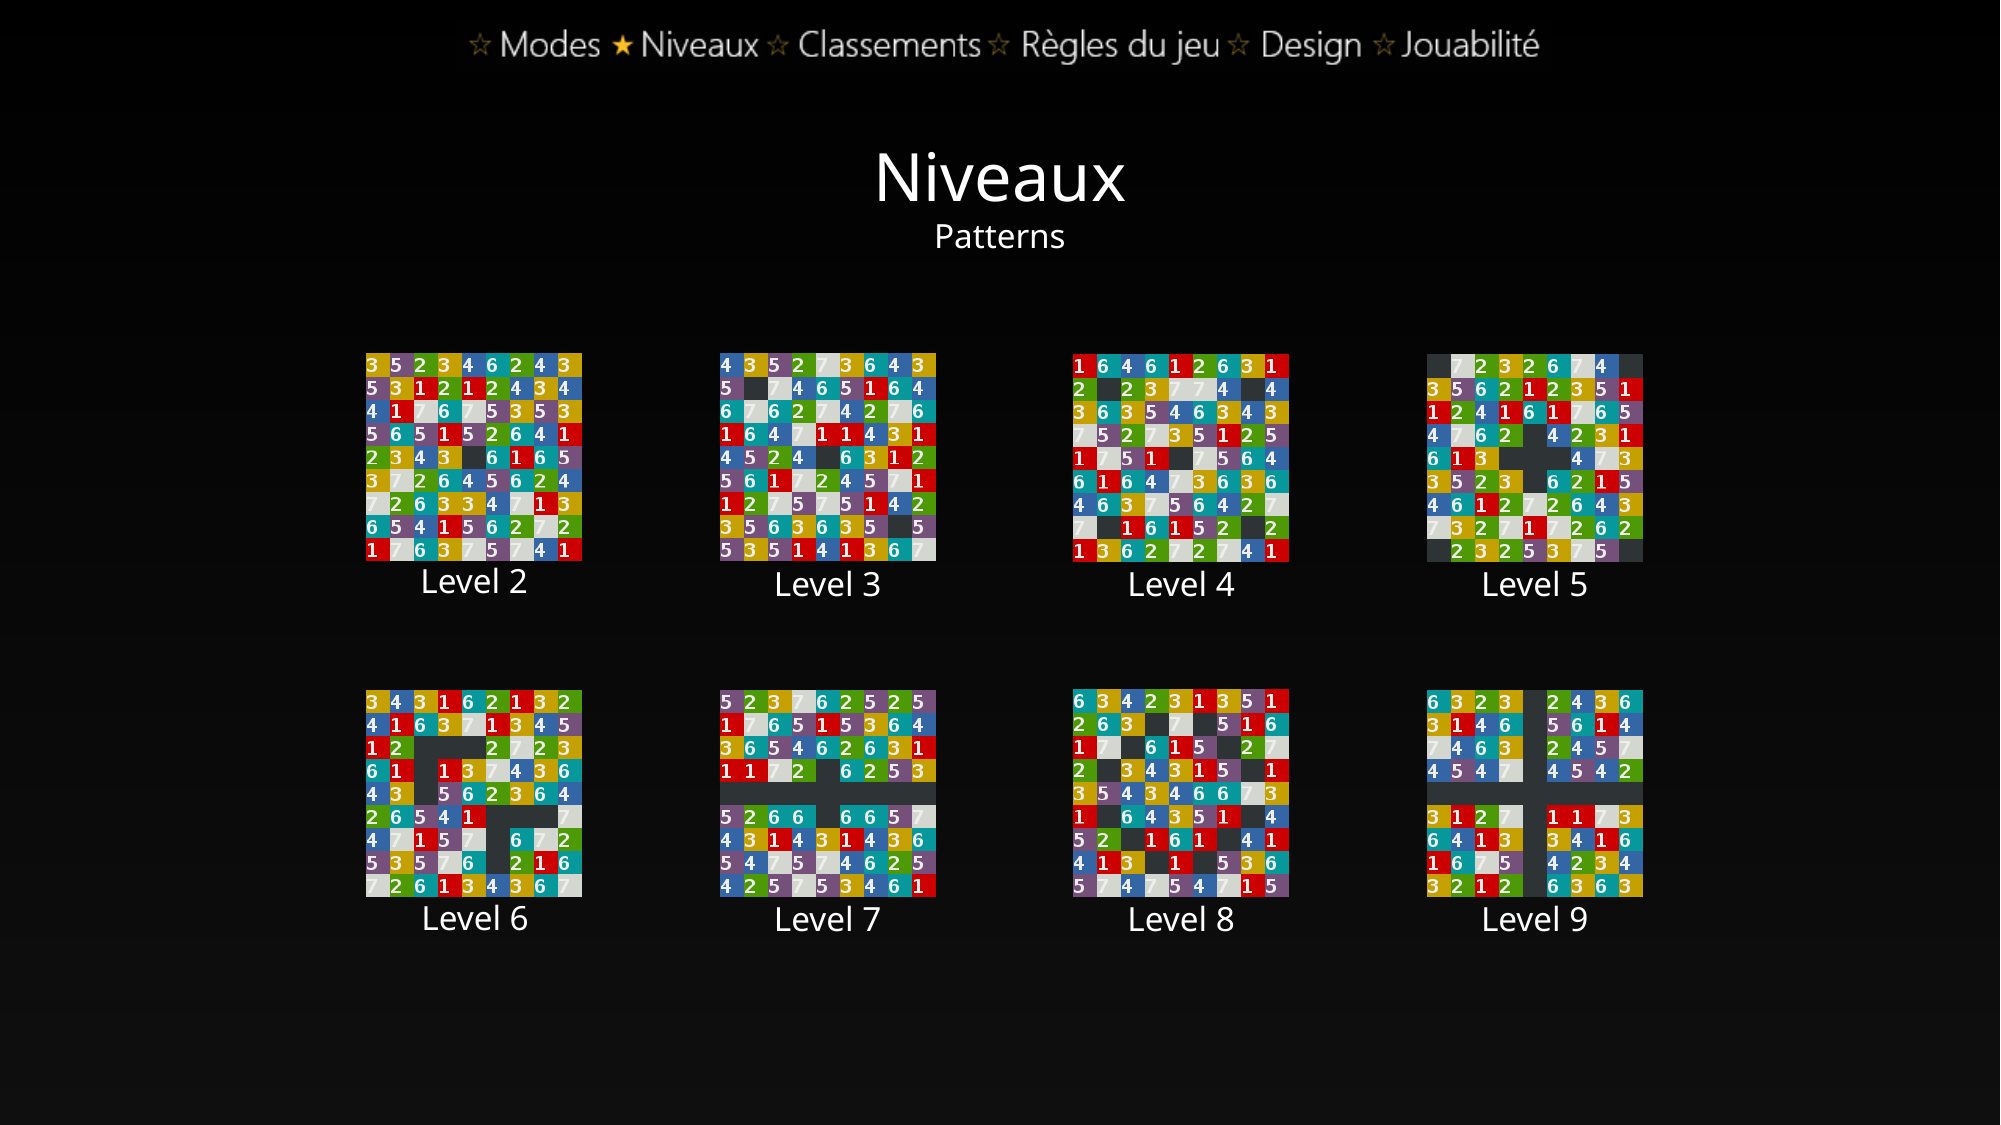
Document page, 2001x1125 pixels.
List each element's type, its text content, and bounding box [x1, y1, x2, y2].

text_box Level 7 [744, 890, 911, 947]
picture [720, 353, 936, 561]
picture [366, 690, 582, 897]
text_box Level 3 [744, 555, 911, 612]
text_box Level 5 [1451, 555, 1618, 612]
picture [1073, 354, 1289, 562]
picture [1073, 689, 1289, 897]
text_box Level 2 [390, 553, 558, 609]
picture [720, 690, 936, 897]
text_box Level 8 [1098, 890, 1265, 946]
picture [1427, 690, 1643, 897]
text_box Level 4 [1098, 555, 1265, 612]
picture [366, 353, 582, 561]
text_box Level 6 [391, 889, 559, 946]
text_box Level 9 [1451, 890, 1618, 947]
text_box Niveaux Patterns [649, 127, 1351, 264]
picture [1427, 354, 1643, 562]
picture [457, 20, 1552, 73]
